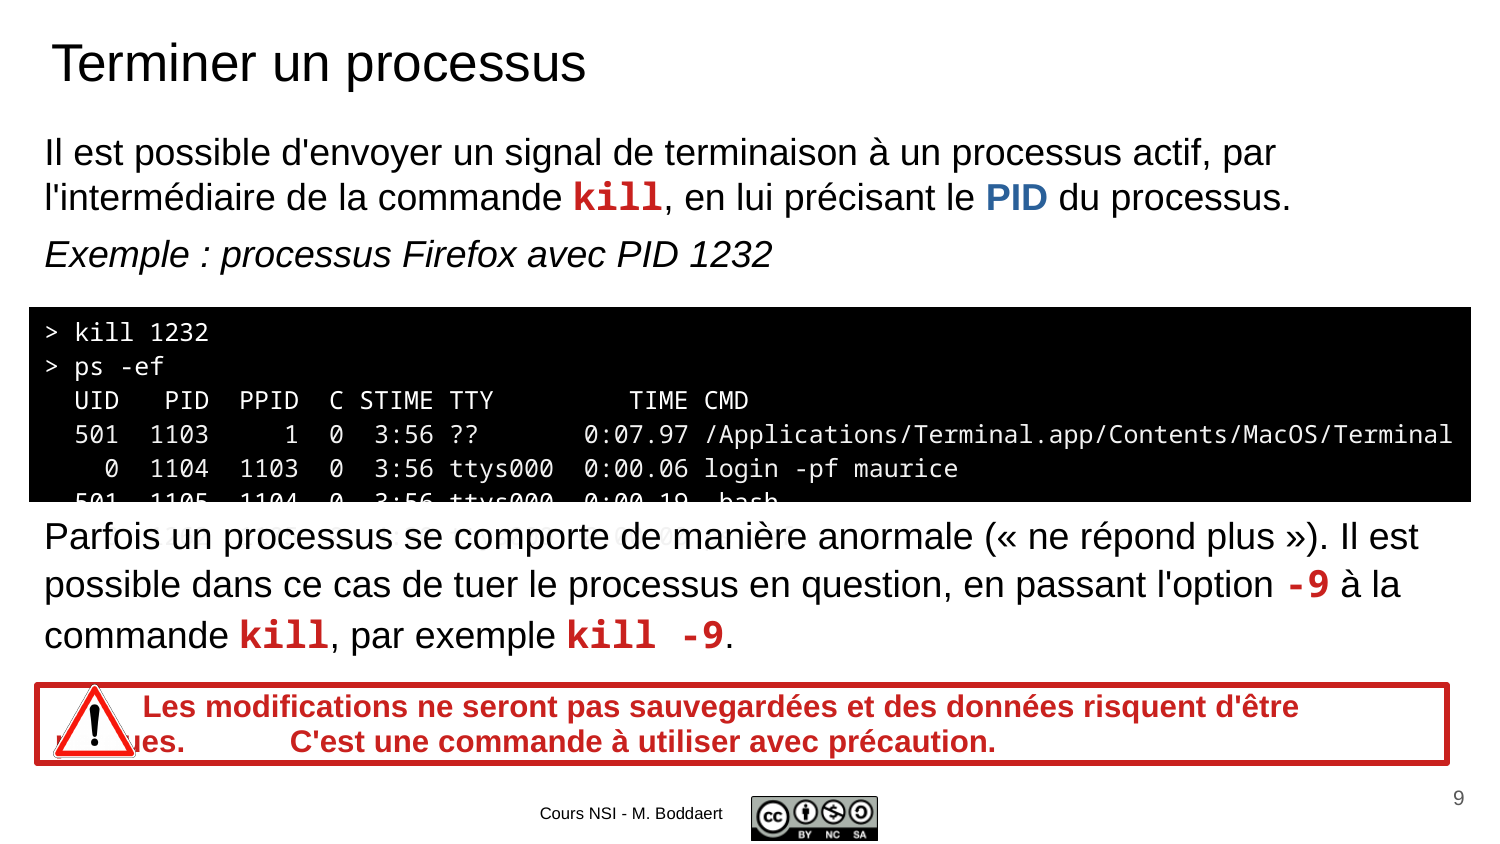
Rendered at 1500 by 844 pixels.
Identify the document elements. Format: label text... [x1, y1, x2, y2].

title Terminer un processus [51, 13, 1449, 108]
text_box Les modifications ne seront pas sauvegardées et des données risquent d'être perdues. C'est une commande à utiliser avec précaution. [37, 685, 1447, 763]
text_box Il est possible d'envoyer un signal de terminaison à un processus actif, par l'intermédiaire de la commande kill, en lui précisant le PID du processus. Exemple : processus Firefox avec PID 1232 [29, 120, 1477, 507]
picture [751, 796, 878, 841]
text_box > kill 1232 > ps -ef UID PID PPID C STIME TTY TIME CMD 501 1103 1 0 3:56 ?? 0:07.97 /Applications/Terminal.app/Contents/MacOS/Terminal 0 1104 1103 0 3:56 ttys000 0:00.06 login -pf maurice 501 1105 1104 0 3:56 ttys000 0:00.19 -bash 0 1262 1105 0 4:30 ttys000 0:00.00 ps -ef [29, 307, 1471, 502]
text_box Parfois un processus se comporte de manière anormale (« ne répond plus »). Il est possible dans ce cas de tuer le processus en question, en passant l'option -9 à la commande kill, par exemple kill -9. [29, 507, 1477, 656]
picture [53, 684, 136, 758]
slide_number <numéro> [1389, 764, 1480, 830]
text_box Il est possible d'envoyer un signal de terminaison à un processus actif, par l'intermédiaire de la commande kill, en lui précisant le PID du processus. Exemple : processus Firefox avec PID 1232 [29, 656, 1477, 760]
